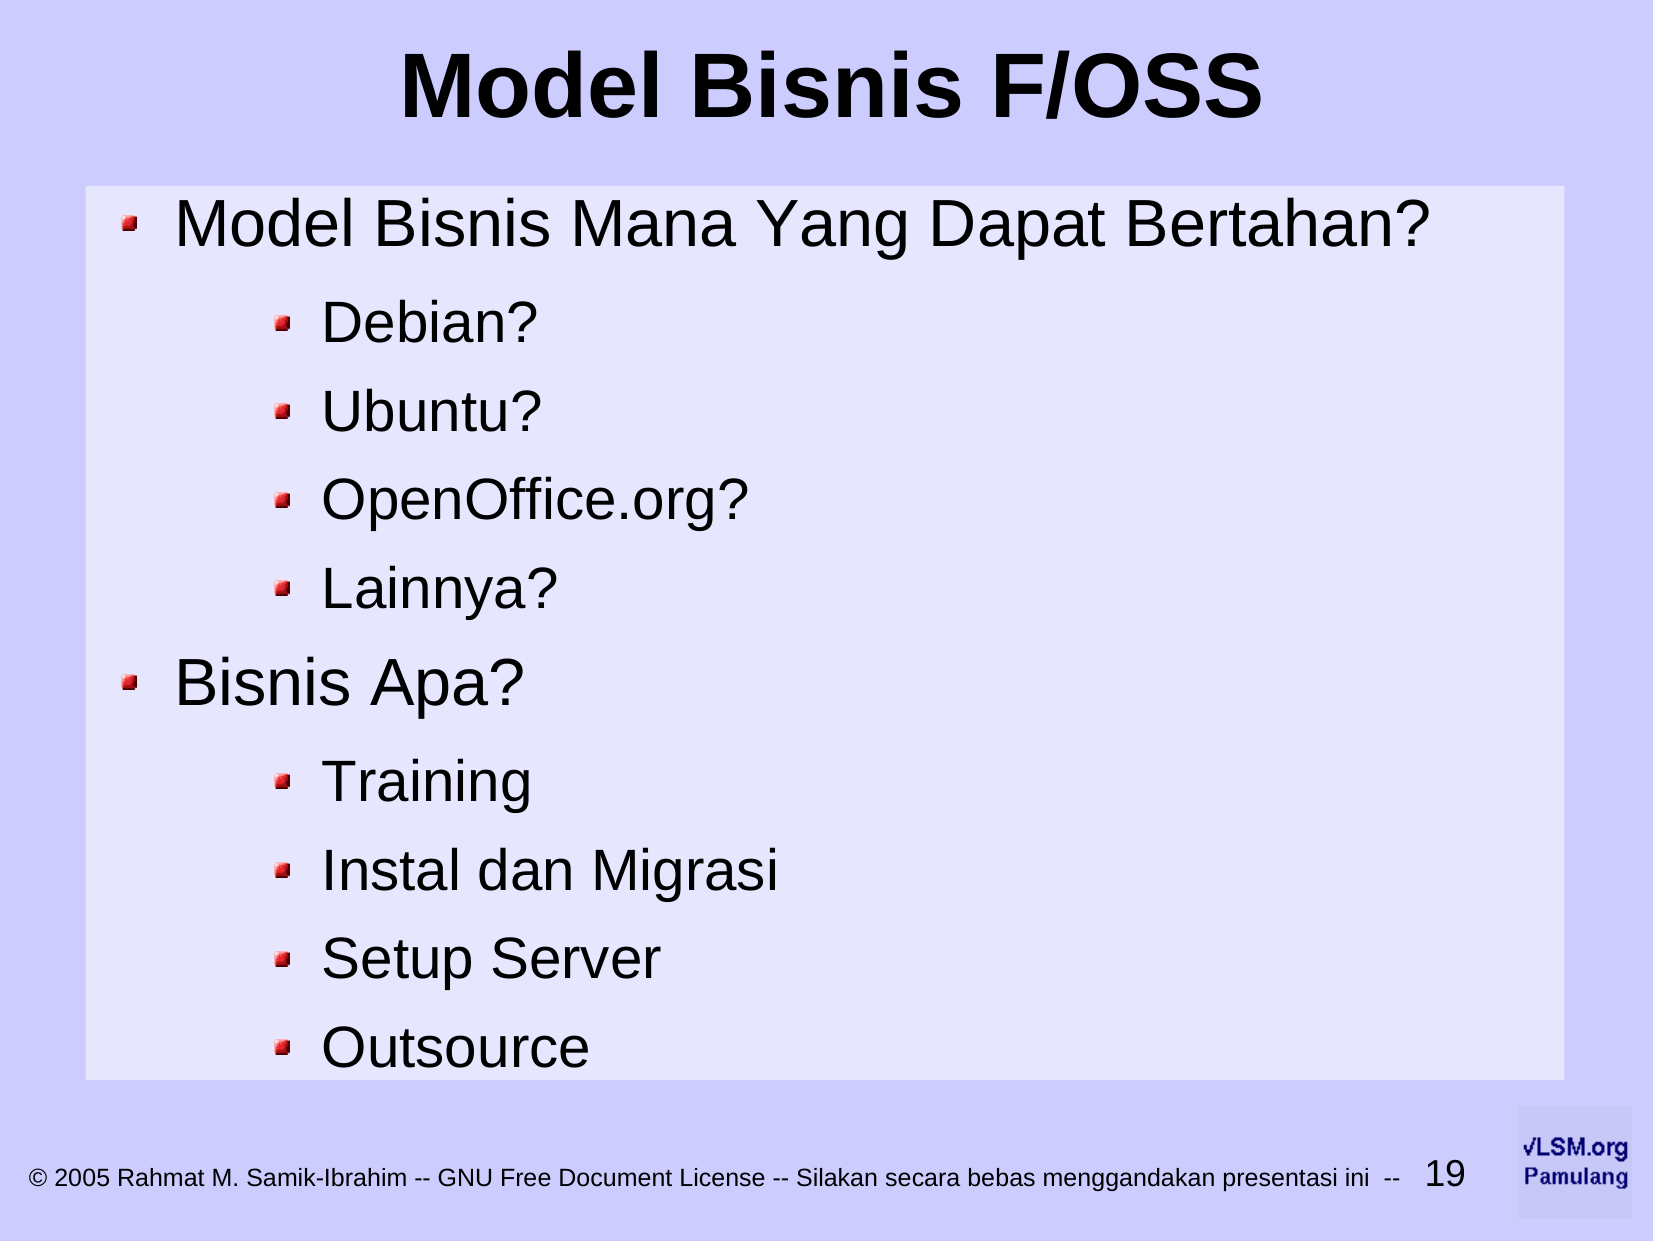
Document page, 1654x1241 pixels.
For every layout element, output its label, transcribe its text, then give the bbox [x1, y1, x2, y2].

list Model Bisnis Mana Yang Dapat Bertahan? Debian? Ubuntu? OpenOffice.org? Lainnya? Bisnis Apa? Training Instal dan Migrasi Setup Server Outsource [85, 185, 1565, 1080]
title Model Bisnis F/OSS [40, 31, 1625, 142]
picture [1518, 1106, 1632, 1219]
